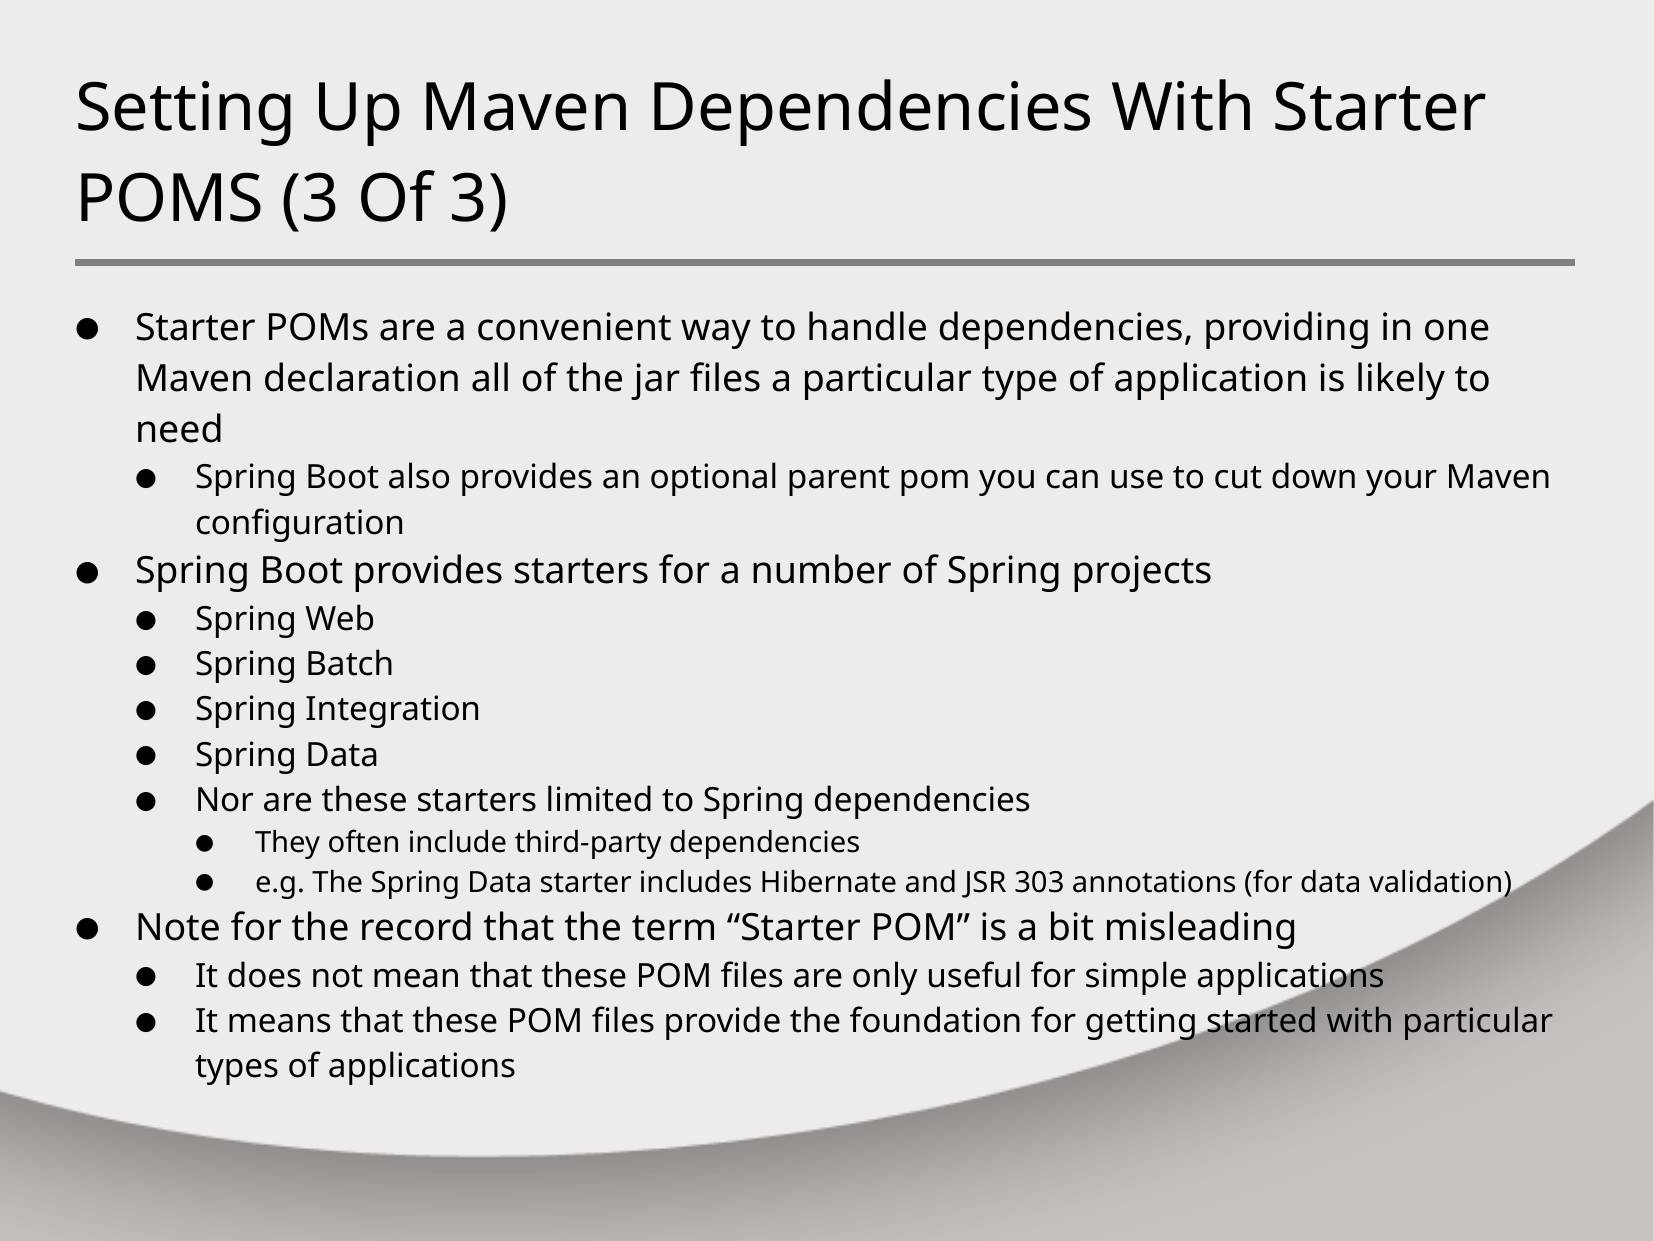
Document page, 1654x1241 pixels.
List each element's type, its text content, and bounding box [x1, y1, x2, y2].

list Starter POMs are a convenient way to handle dependencies, providing in one Maven declaration all of the jar files a particular type of application is likely to need Spring Boot also provides an optional parent pom you can use to cut down your Maven configuration Spring Boot provides starters for a number of Spring projects Spring Web Spring Batch Spring Integration Spring Data Nor are these starters limited to Spring dependencies They often include third-party dependencies e.g. The Spring Data starter includes Hibernate and JSR 303 annotations (for data validation) Note for the record that the term “Starter POM” is a bit misleading It does not mean that these POM files are only useful for simple applications It means that these POM files provide the foundation for getting started with particular types of applications [75, 300, 1576, 1163]
picture [0, 0, 1654, 1241]
title Setting Up Maven Dependencies With Starter POMS (3 Of 3) [75, 75, 1576, 226]
